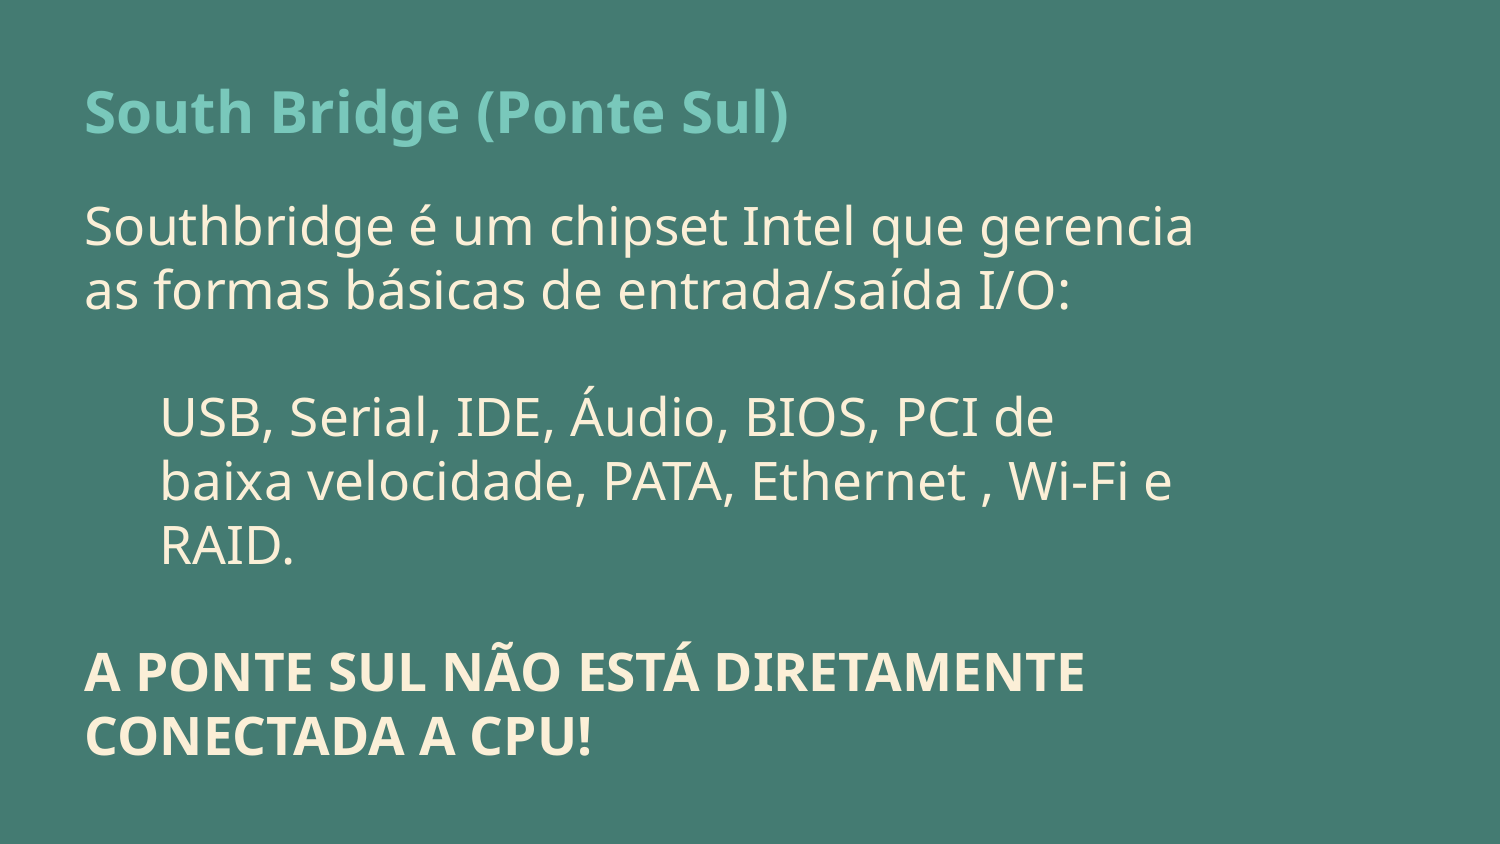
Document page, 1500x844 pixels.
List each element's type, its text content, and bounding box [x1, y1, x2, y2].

list Southbridge é um chipset Intel que gerencia as formas básicas de entrada/saída I/O: USB, Serial, IDE, Áudio, BIOS, PCI de baixa velocidade, PATA, Ethernet , Wi-Fi e RAID. A PONTE SUL NÃO ESTÁ DIRETAMENTE CONECTADA A CPU! [69, 177, 1216, 717]
title South Bridge (Ponte Sul) [69, 65, 1374, 160]
